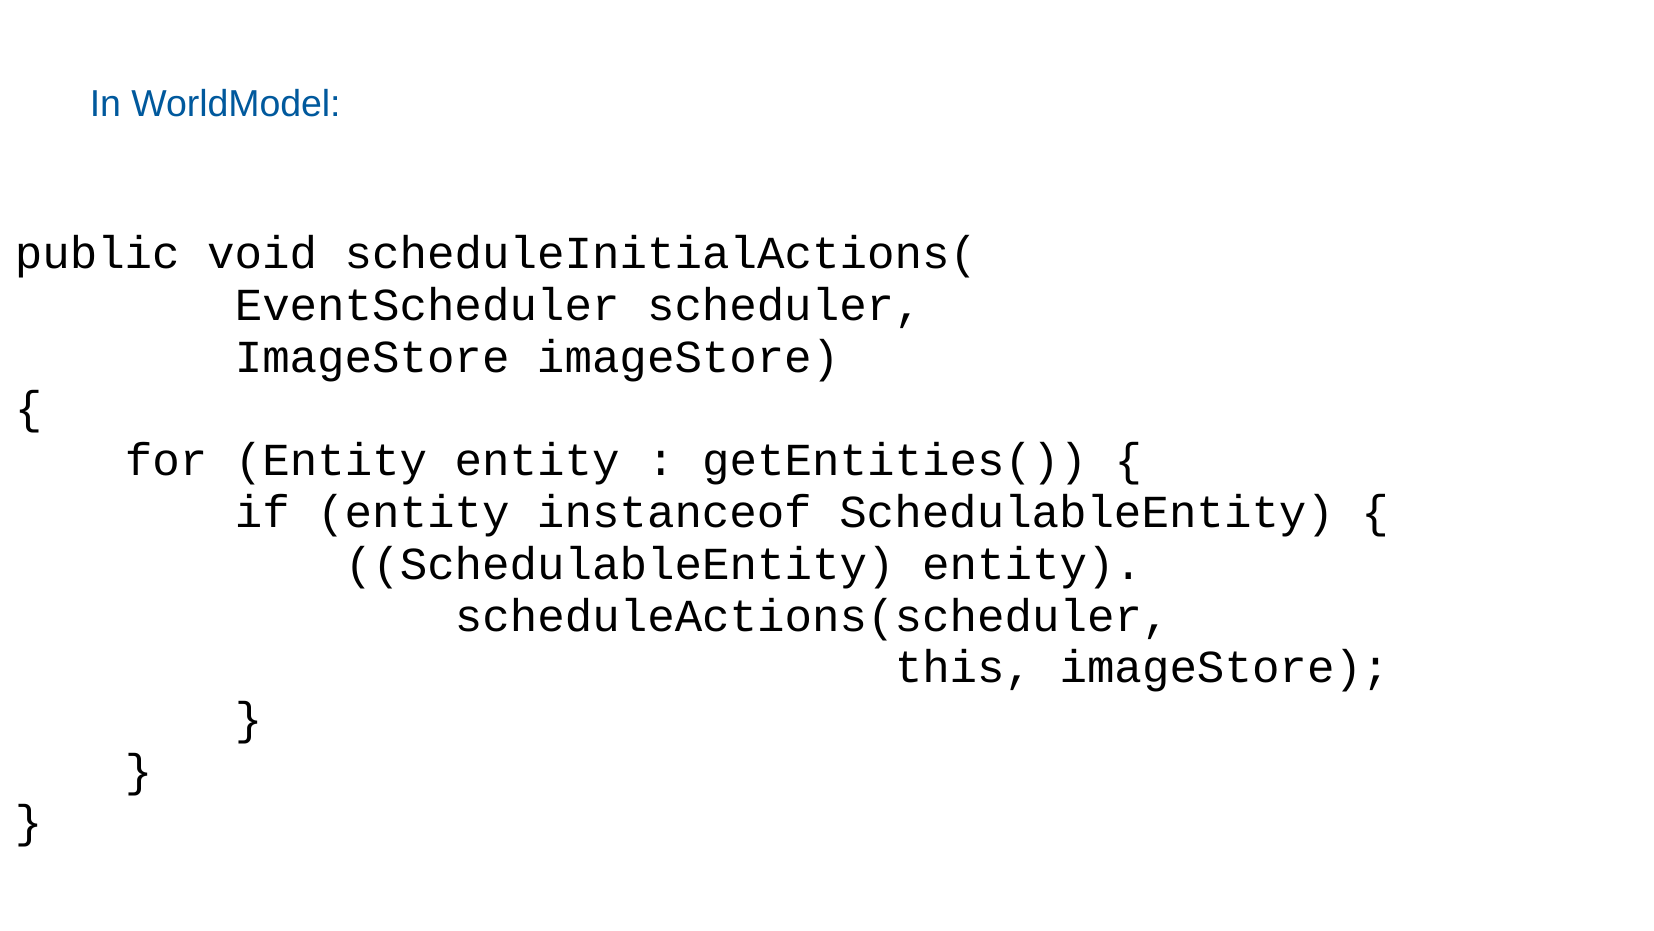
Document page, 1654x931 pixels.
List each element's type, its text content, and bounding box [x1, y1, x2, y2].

text_box In WorldModel: [75, 75, 356, 132]
text_box public void scheduleInitialActions( EventScheduler scheduler, ImageStore imageStore) { for (Entity entity : getEntities()) { if (entity instanceof SchedulableEntity) { ((SchedulableEntity) entity). scheduleActions(scheduler, this, imageStore); } } } [0, 120, 1456, 931]
